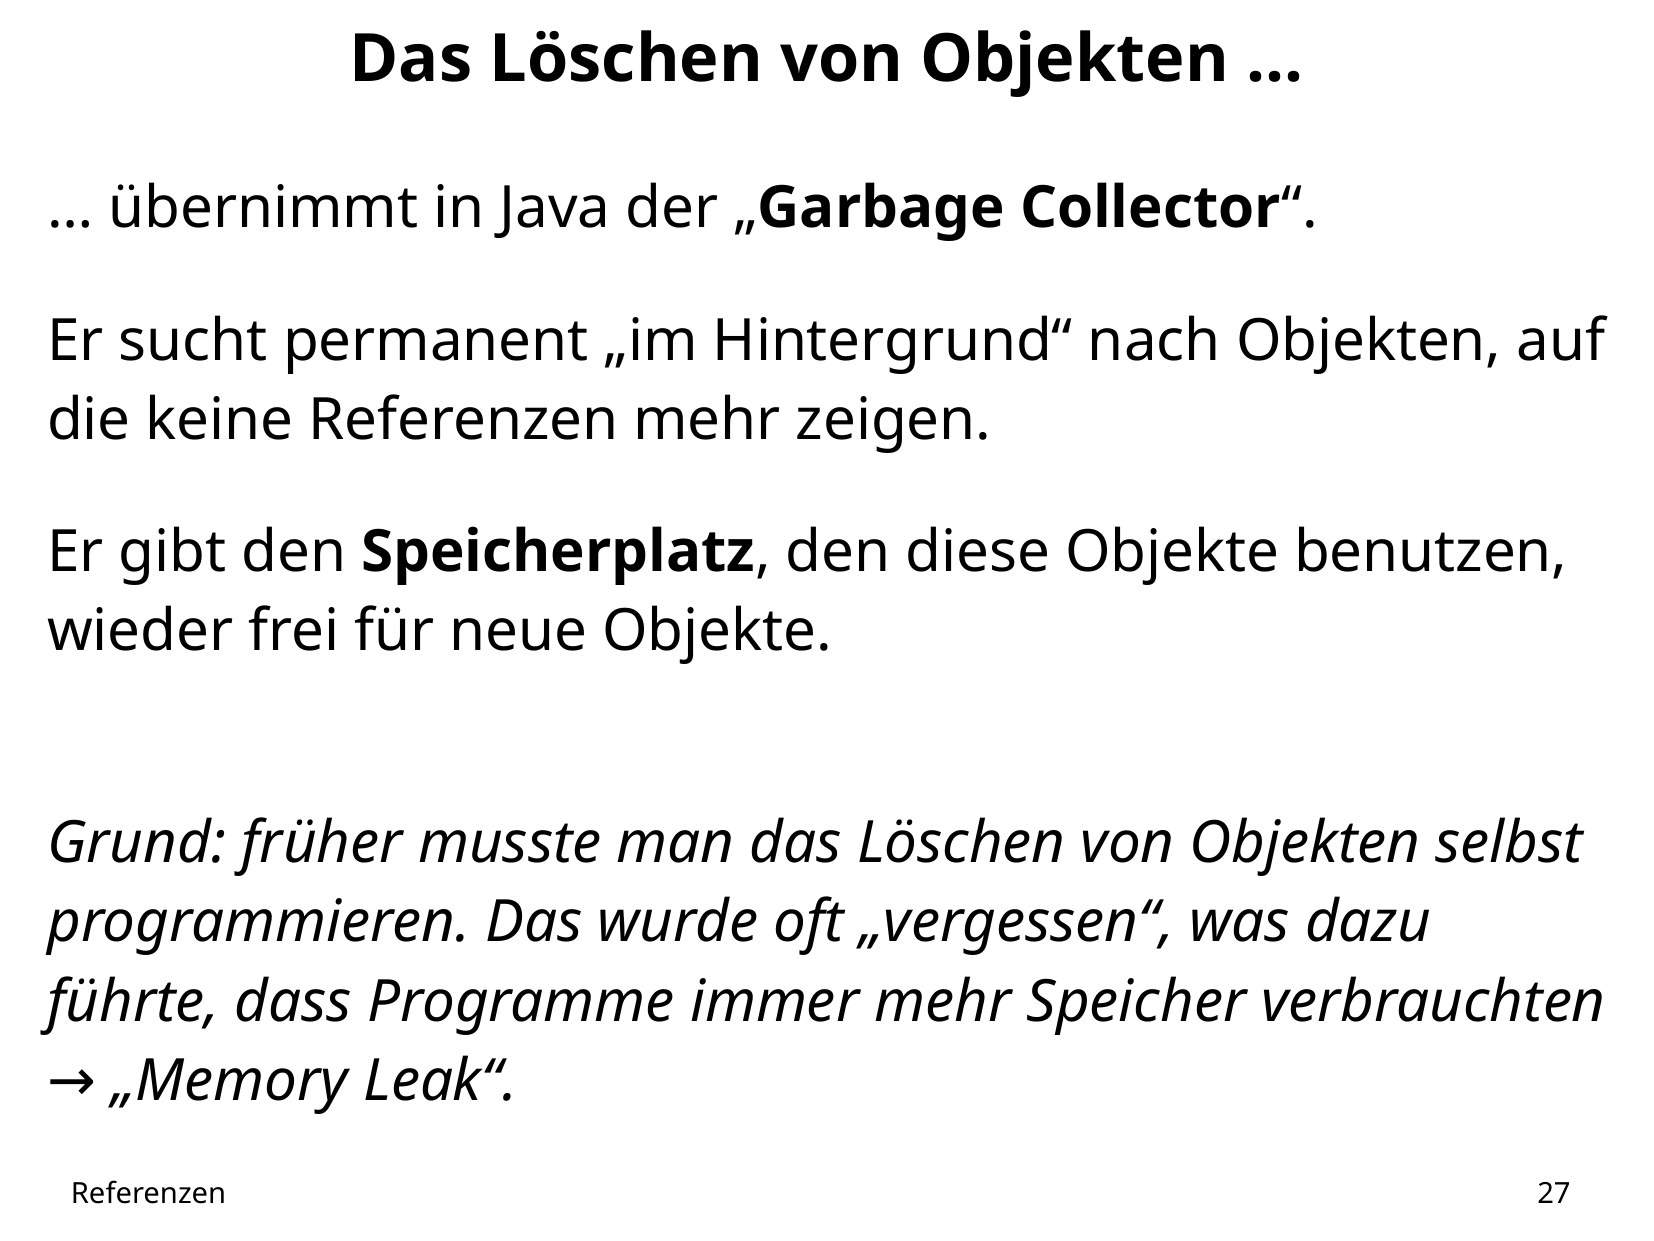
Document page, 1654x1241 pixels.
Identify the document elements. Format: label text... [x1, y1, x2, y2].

list … übernimmt in Java der „Garbage Collector“. Er sucht permanent „im Hintergrund“ nach Objekten, auf die keine Referenzen mehr zeigen. Er gibt den Speicherplatz, den diese Objekte benutzen, wieder frei für neue Objekte. Grund: früher musste man das Löschen von Objekten selbst programmieren. Das wurde oft „vergessen“, was dazu führte, dass Programme immer mehr Speicher verbrauchten → „Memory Leak“. [47, 165, 1607, 1182]
title Das Löschen von Objekten ... [0, 5, 1654, 107]
